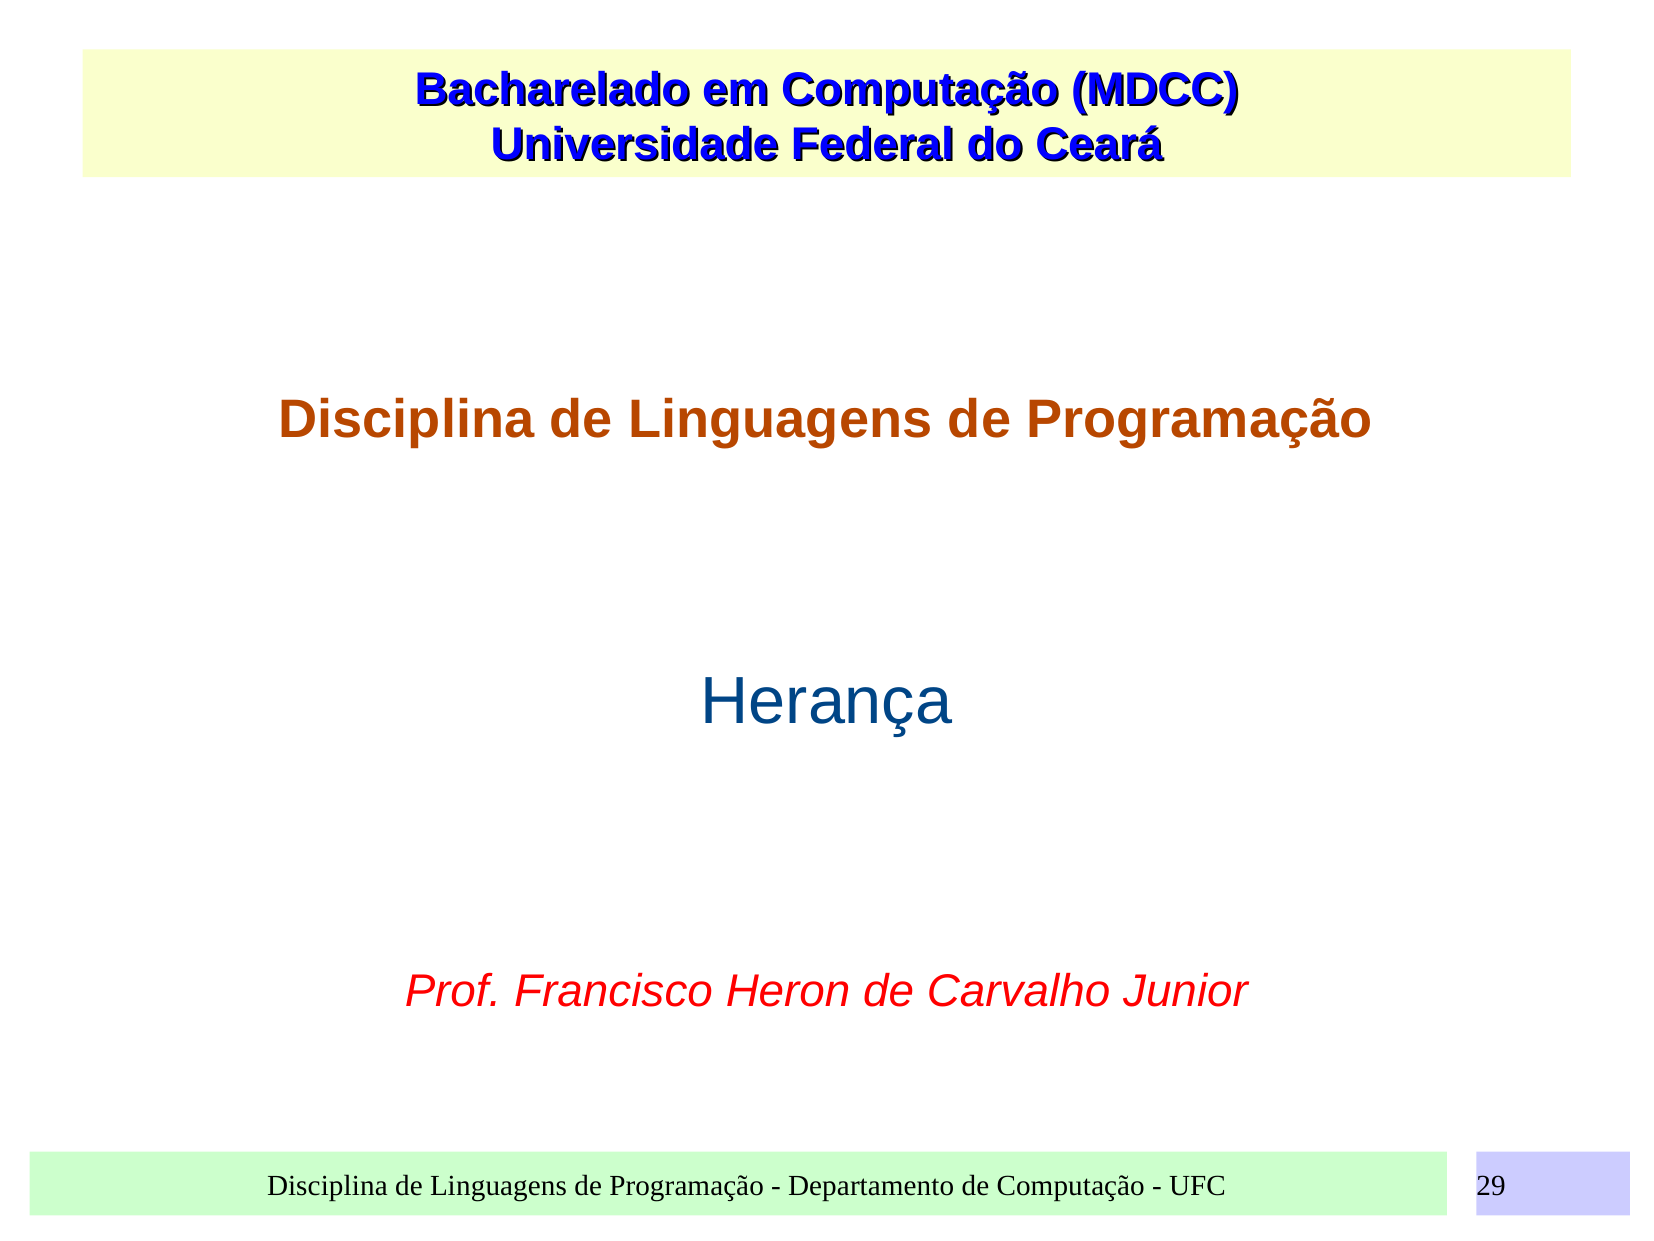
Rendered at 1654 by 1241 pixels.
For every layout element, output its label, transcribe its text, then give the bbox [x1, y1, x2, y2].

subtitle Disciplina de Linguagens de Programação Herança Prof. Francisco Heron de Carvalho Junior [82, 383, 1571, 1016]
text_box <número> [1476, 1151, 1630, 1216]
text_box Disciplina de Linguagens de Programação - Departamento de Computação - UFC [29, 1151, 1447, 1216]
title Bacharelado em Computação (MDCC) Universidade Federal do Ceará [82, 49, 1571, 178]
